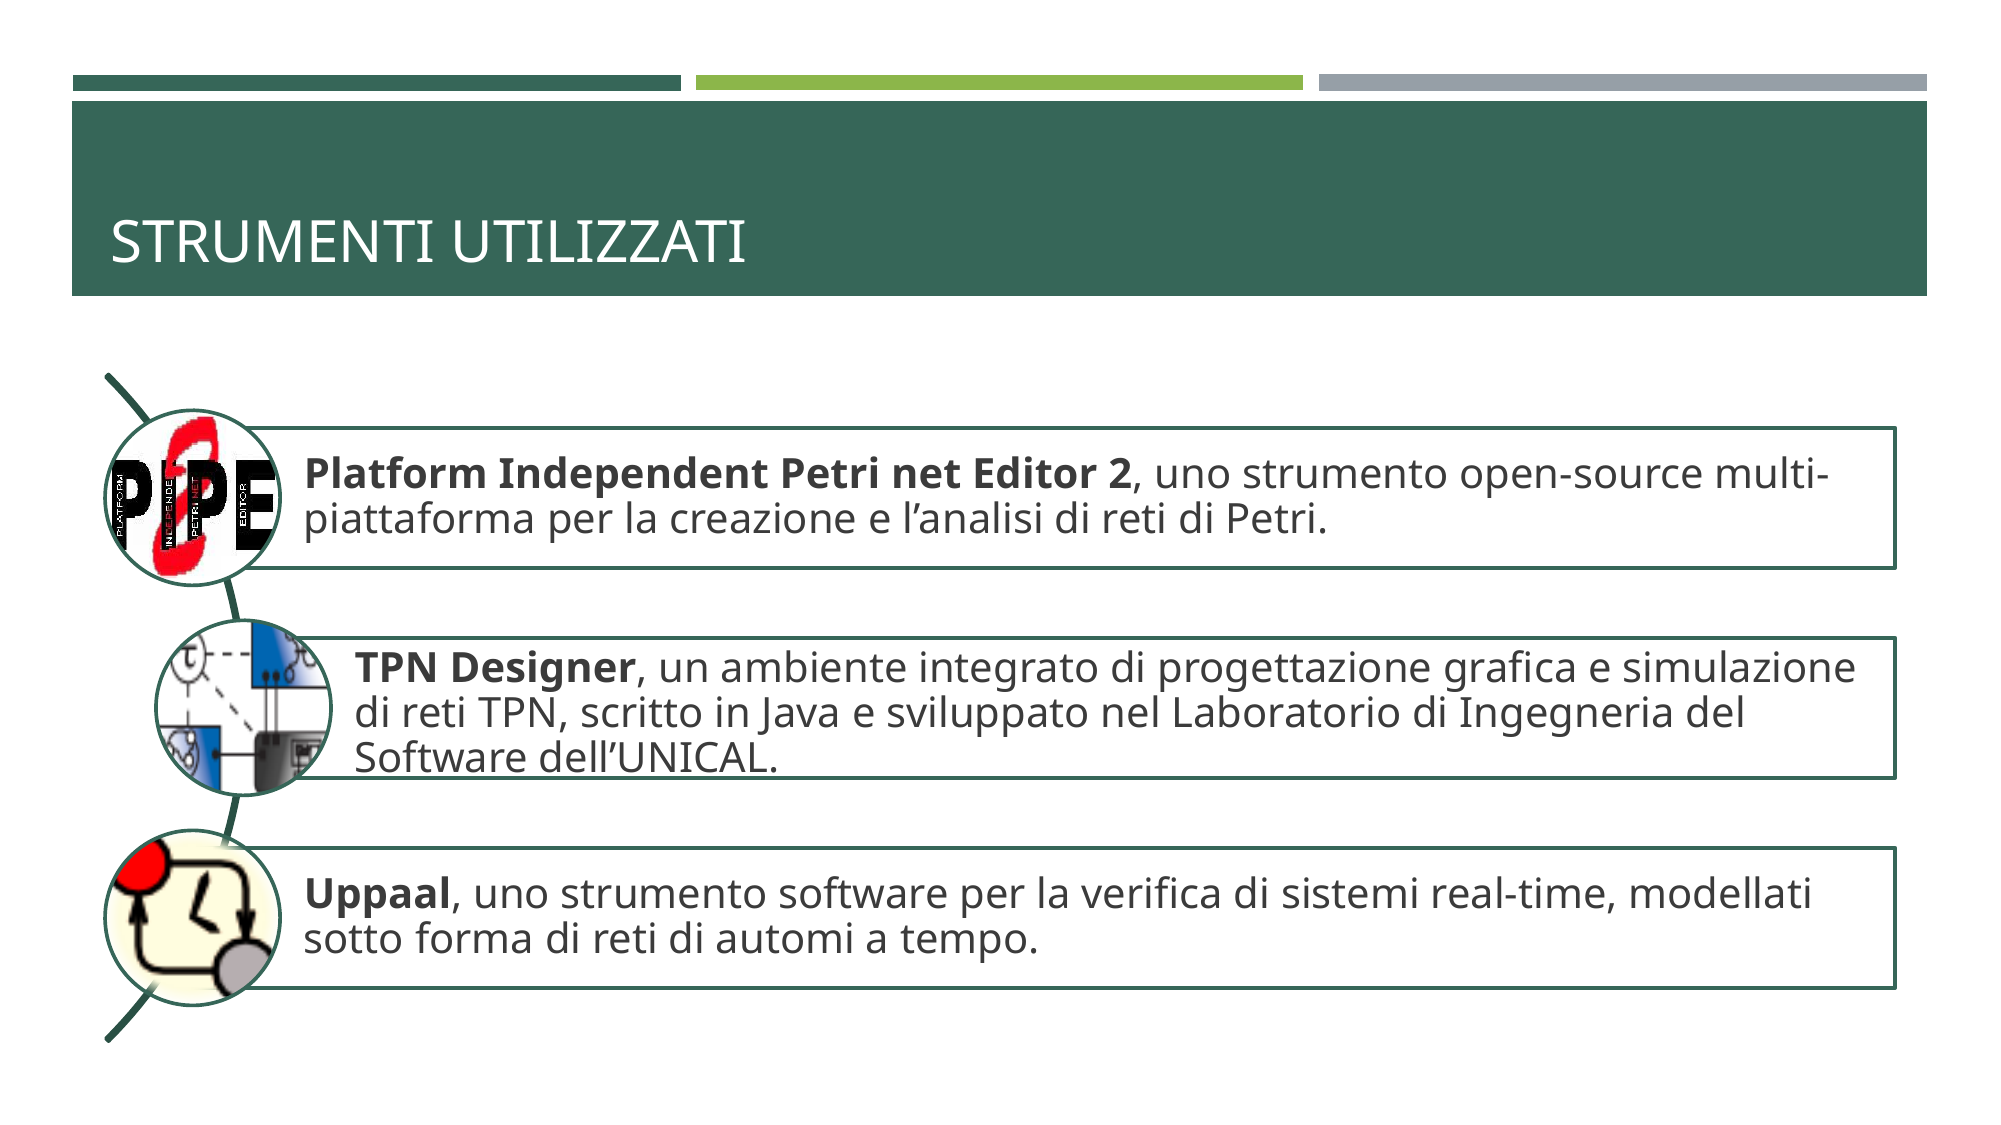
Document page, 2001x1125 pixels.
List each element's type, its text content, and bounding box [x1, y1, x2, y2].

text_box TPN Designer, un ambiente integrato di progettazione grafica e simulazione di reti TPN, scritto in Java e sviluppato nel Laboratorio di Ingegneria del Software dell’UNICAL. [297, 637, 1896, 778]
text_box [155, 620, 332, 796]
text_box Platform Independent Petri net Editor 2, uno strumento open-source multi-piattaforma per la creazione e l’analisi di reti di Petri. [246, 427, 1896, 568]
text_box Uppaal, uno strumento software per la verifica di sistemi real-time, modellati sotto forma di reti di automi a tempo. [246, 847, 1896, 988]
text_box [105, 830, 281, 1006]
text_box [105, 410, 281, 586]
title Strumenti utilizzati [95, 115, 1905, 282]
